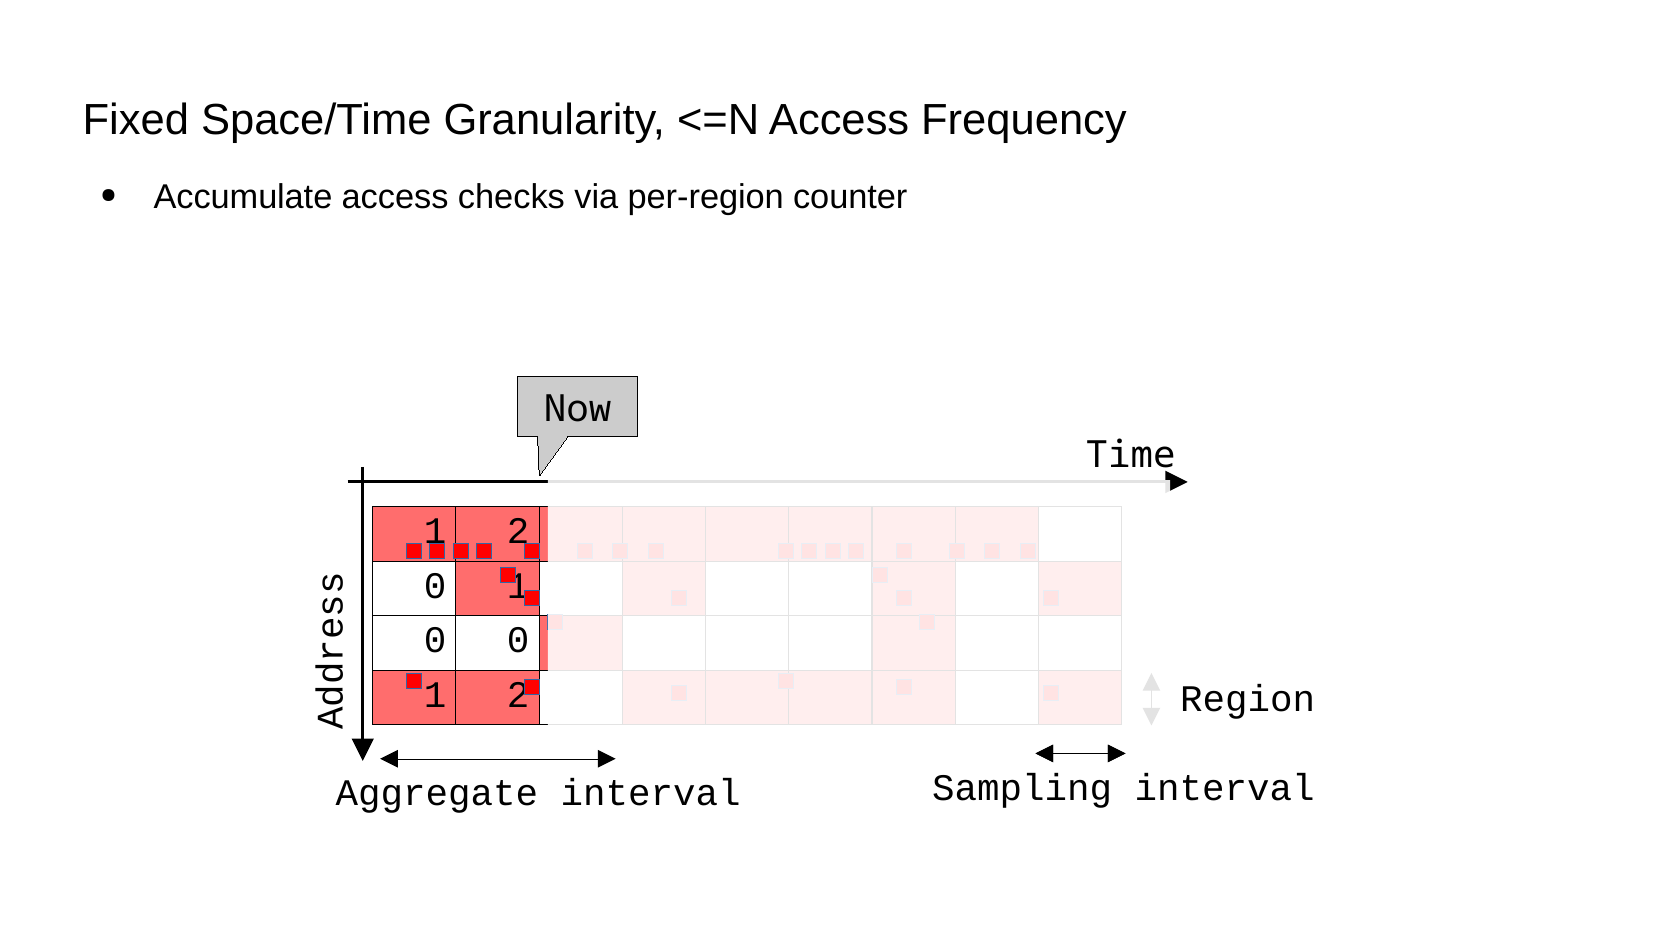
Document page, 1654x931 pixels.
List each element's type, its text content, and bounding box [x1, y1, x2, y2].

text_box [476, 543, 492, 559]
text_box [524, 679, 540, 695]
table_cell [540, 671, 547, 724]
list Accumulate access checks via per-region counter [82, 177, 1571, 833]
table_cell [540, 616, 547, 670]
text_box [500, 567, 516, 583]
table_header 1 [373, 507, 455, 561]
text_box [524, 543, 540, 559]
text_box [524, 590, 540, 606]
table_cell [540, 562, 547, 615]
table_cell 1 [404, 671, 455, 724]
title Fixed Space/Time Granularity, <=N Access Frequency [82, 81, 1571, 157]
table_header [540, 507, 547, 561]
text_box [406, 543, 422, 559]
text_box Sampling interval [917, 761, 1330, 819]
table_cell 0 [456, 616, 539, 670]
table_cell 2 [456, 671, 539, 724]
text_box Now [517, 376, 638, 476]
table_cell 0 [404, 562, 455, 615]
text_box [406, 673, 422, 689]
text_box Region [1171, 672, 1331, 731]
table_header 2 [456, 507, 539, 561]
text_box Time [1070, 419, 1191, 486]
text_box [429, 543, 445, 559]
text_box [547, 480, 1171, 736]
text_box Aggregate interval [320, 766, 756, 825]
text_box Address [304, 539, 404, 745]
table_cell 1 [456, 562, 539, 615]
table_cell 0 [404, 616, 455, 670]
text_box [453, 543, 469, 559]
